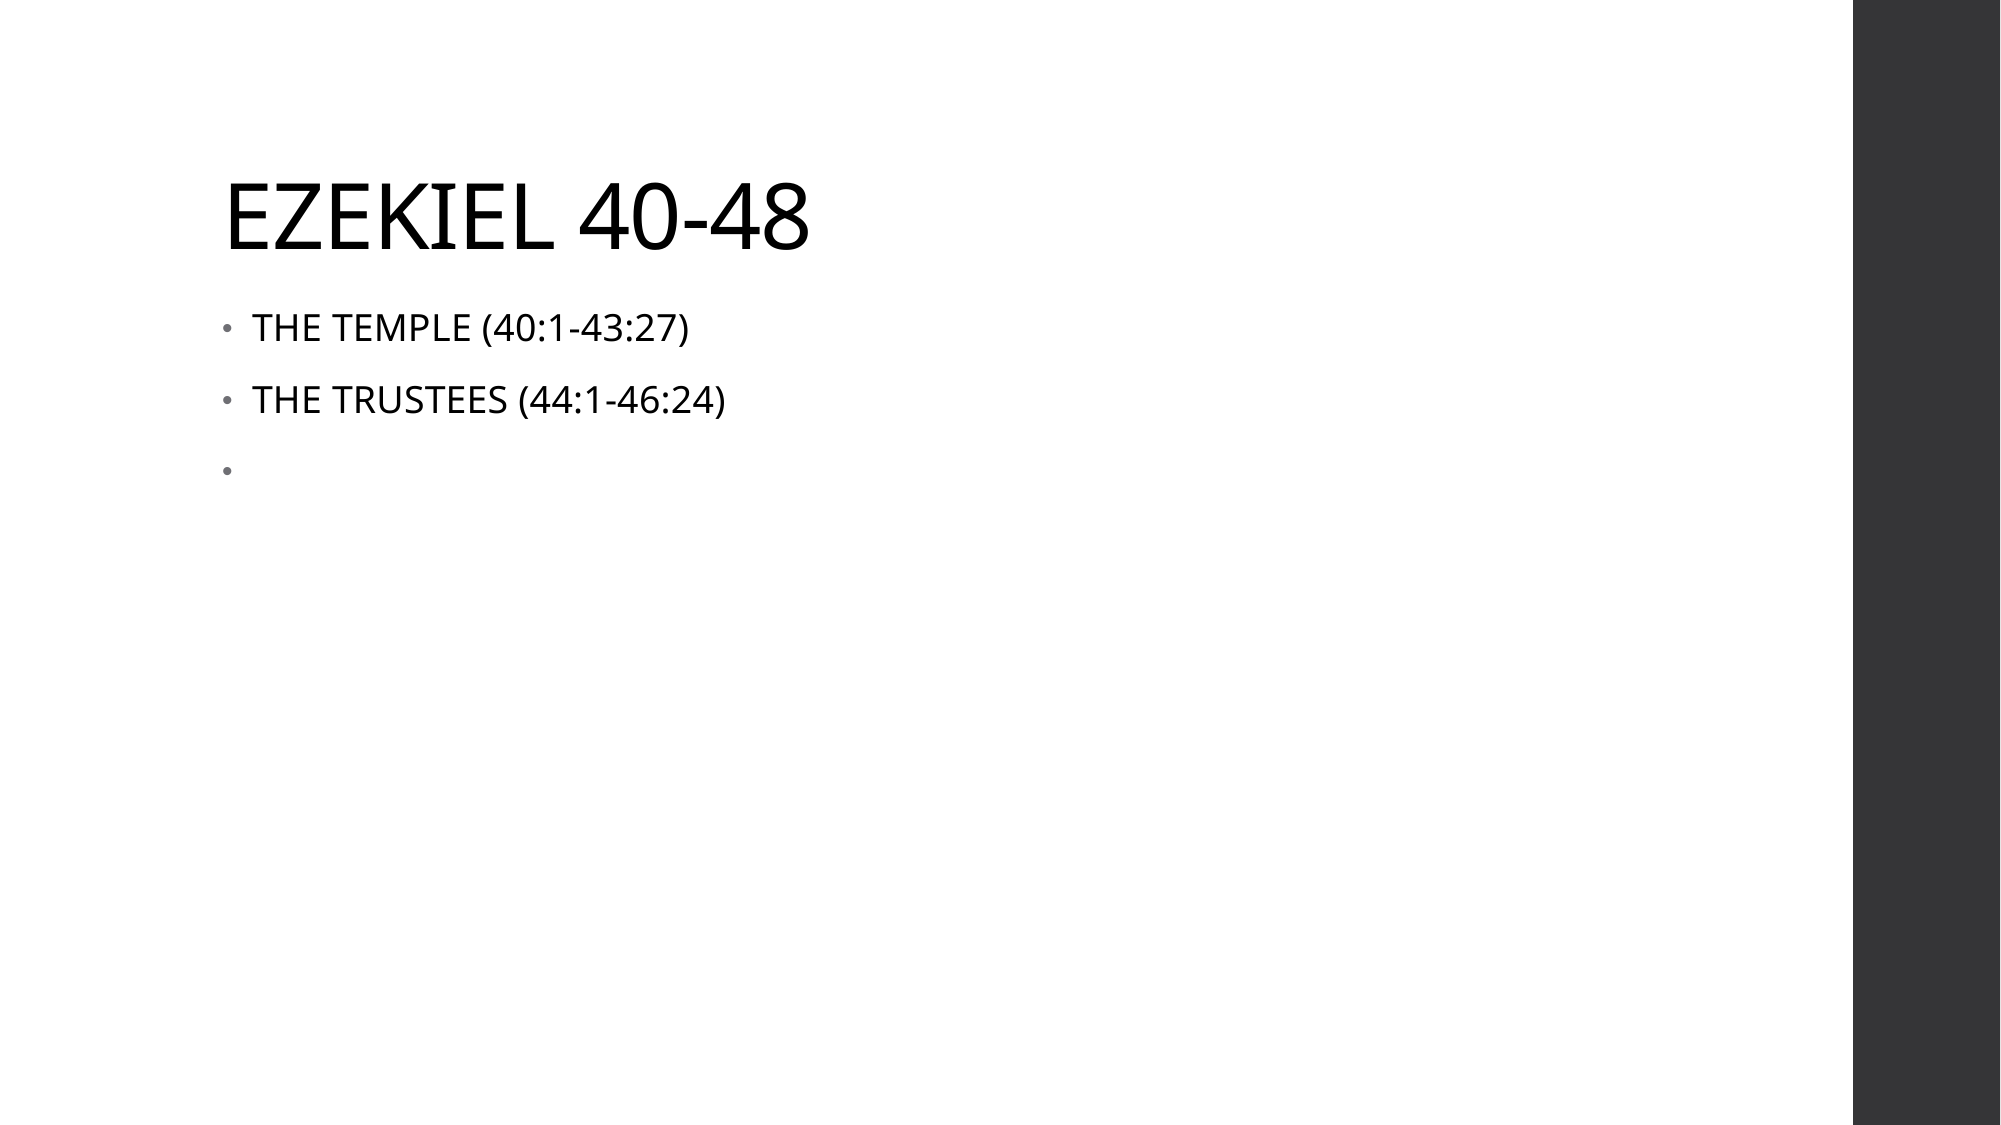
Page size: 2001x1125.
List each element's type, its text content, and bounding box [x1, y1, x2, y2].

list THE TEMPLE (40:1-43:27) THE TRUSTEES (44:1-46:24) [206, 299, 1617, 1014]
title EZEKIEL 40-48 [206, 60, 1797, 278]
